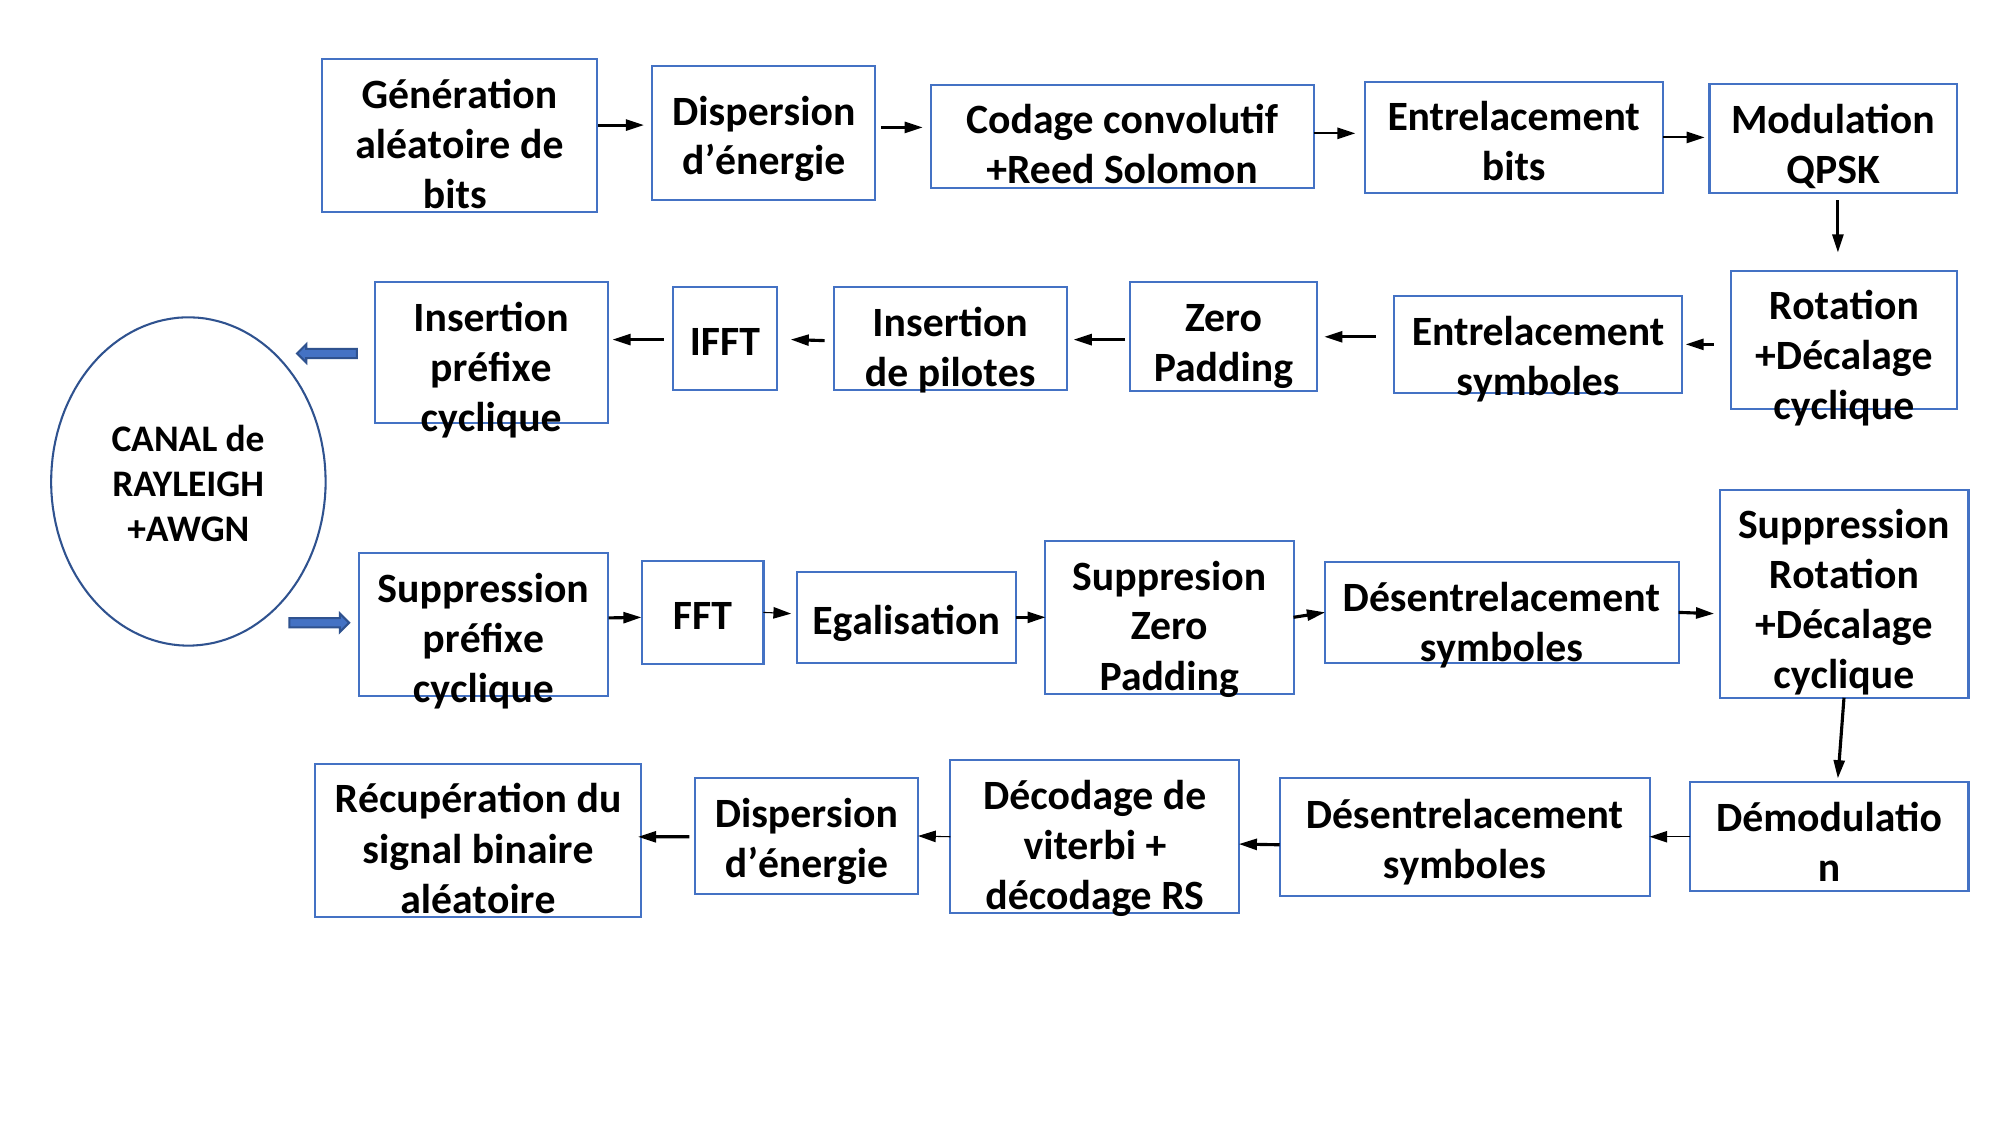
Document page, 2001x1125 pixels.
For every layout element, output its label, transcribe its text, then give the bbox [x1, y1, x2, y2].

text_box Récupération du signal binaire aléatoire [315, 764, 641, 917]
text_box Décodage de viterbi + décodage RS [950, 760, 1239, 913]
text_box Zero Padding [1130, 282, 1317, 391]
text_box Suppresion Zero Padding [1045, 541, 1294, 694]
text_box Dispersion d’énergie [652, 66, 875, 200]
text_box Rotation +Décalage cyclique [1731, 271, 1957, 409]
text_box [297, 344, 357, 363]
text_box Dispersion d’énergie [695, 778, 918, 894]
text_box Insertion préfixe cyclique [375, 282, 608, 423]
text_box Suppression Rotation +Décalage cyclique [1720, 490, 1968, 698]
text_box Codage convolutif +Reed Solomon [931, 85, 1314, 188]
text_box [289, 613, 350, 633]
text_box Egalisation [797, 572, 1016, 663]
text_box Entrelacement symboles [1394, 296, 1682, 393]
text_box Génération aléatoire de bits [322, 59, 597, 212]
text_box Suppression préfixe cyclique [359, 553, 608, 696]
text_box Insertion de pilotes [834, 287, 1067, 390]
text_box Démodulation [1690, 782, 1968, 891]
text_box FFT [642, 561, 764, 664]
text_box Désentrelacement symboles [1280, 778, 1650, 896]
text_box IFFT [673, 287, 777, 390]
text_box Entrelacement bits [1365, 82, 1663, 193]
text_box Modulation QPSK [1710, 84, 1957, 193]
text_box Désentrelacement symboles [1325, 562, 1679, 663]
text_box CANAL de RAYLEIGH+AWGN [51, 317, 326, 646]
